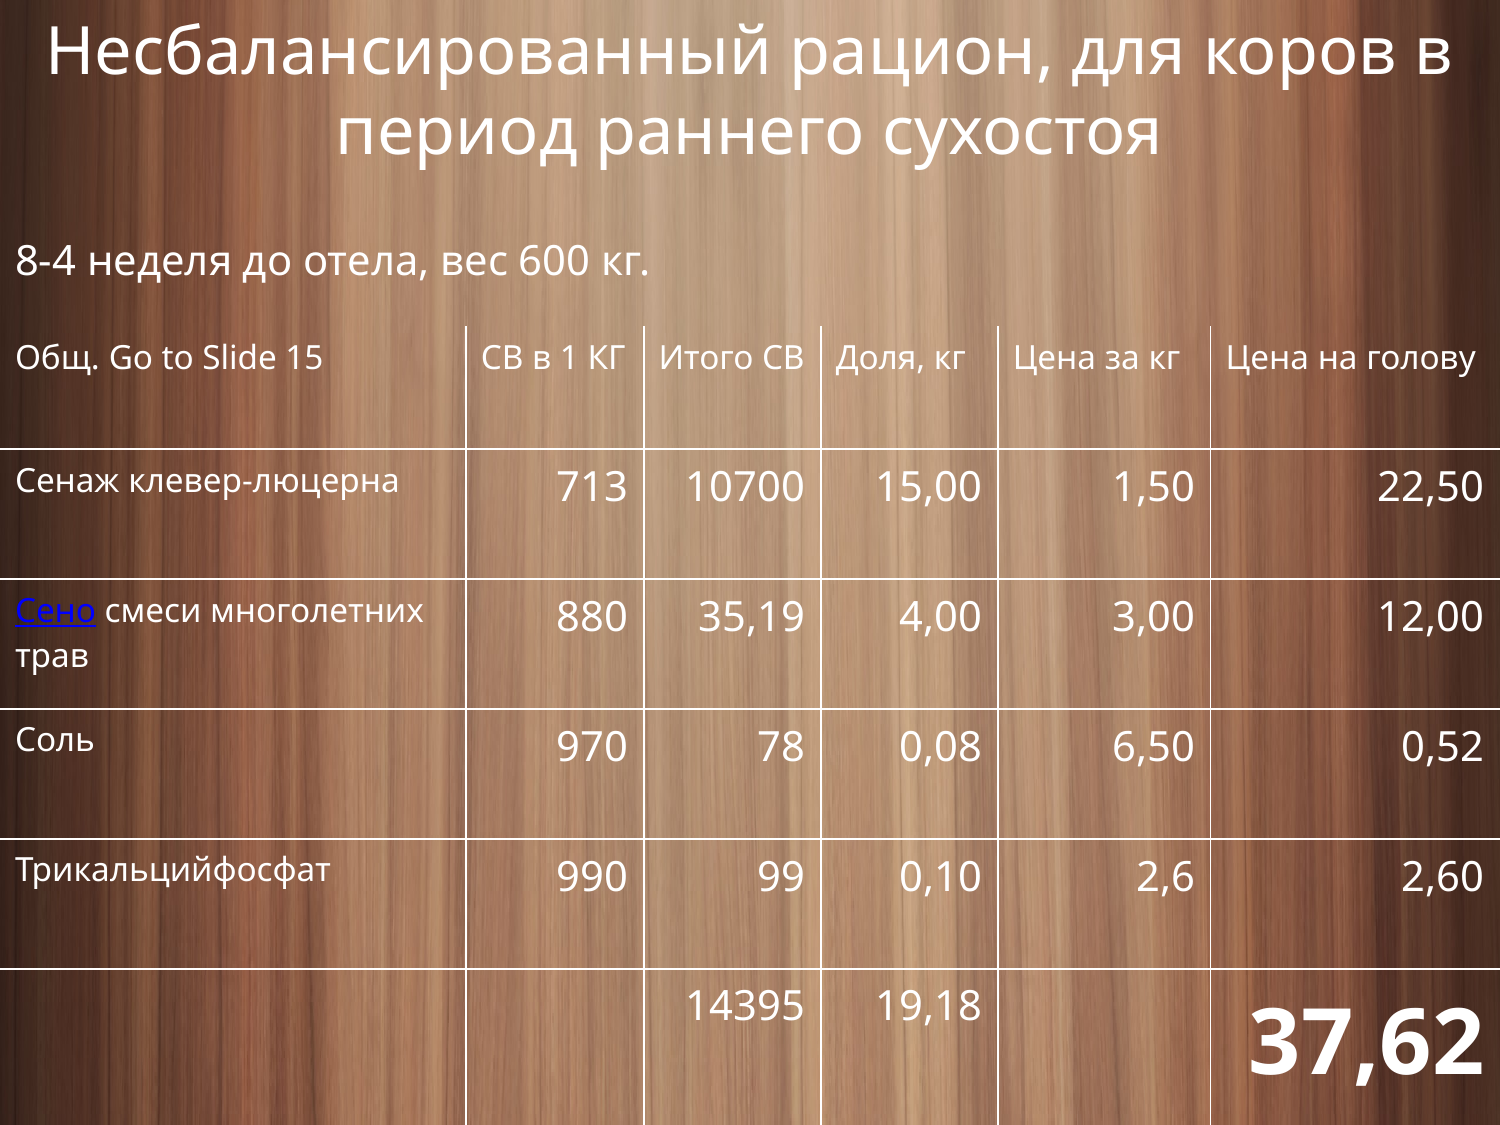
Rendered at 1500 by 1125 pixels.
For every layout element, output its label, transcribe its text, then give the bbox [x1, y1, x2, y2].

table_cell [999, 970, 1210, 1125]
table_cell 970 [467, 710, 643, 838]
subtitle Несбалансированный рацион, для коров в период раннего сухостоя 8-4 неделя до отела, вес 600 кг. [0, 0, 1500, 326]
table_cell 4,00 [822, 580, 997, 708]
table_cell [0, 970, 465, 1125]
table_cell 0,08 [822, 710, 997, 838]
table_header Цена за кг [999, 326, 1210, 448]
table_header Цена на голову [1211, 326, 1500, 448]
table_cell Соль [0, 710, 465, 838]
table_cell 0,10 [822, 840, 997, 968]
table_cell 37,62 [1211, 970, 1500, 1125]
table_cell 6,50 [999, 710, 1210, 838]
table_cell 2,60 [1211, 840, 1500, 968]
table_cell 14395 [645, 970, 820, 1125]
table_cell 78 [645, 710, 820, 838]
table_cell 1,50 [999, 450, 1210, 578]
table_cell Трикальцийфосфат [0, 840, 465, 968]
table_cell Сенаж клевер-люцерна [0, 450, 465, 578]
table_header СВ в 1 КГ [467, 326, 643, 448]
table_cell 880 [467, 580, 643, 708]
table_cell 22,50 [1211, 450, 1500, 578]
table_cell 15,00 [822, 450, 997, 578]
table_header Итого СВ [645, 326, 820, 448]
table_cell 713 [467, 450, 643, 578]
table_cell 2,6 [999, 840, 1210, 968]
table_cell Сено смеси многолетних трав [0, 580, 465, 708]
table_cell 10700 [645, 450, 820, 578]
table_cell 3,00 [999, 580, 1210, 708]
table_cell 990 [467, 840, 643, 968]
table_cell 99 [645, 840, 820, 968]
table_cell 35,19 [645, 580, 820, 708]
table_cell [467, 970, 643, 1125]
table_cell 19,18 [822, 970, 997, 1125]
table_header Общ. Go to Slide 15 [0, 326, 465, 448]
table_header Доля, кг [822, 326, 997, 448]
table_cell 0,52 [1211, 710, 1500, 838]
table_cell 12,00 [1211, 580, 1500, 708]
